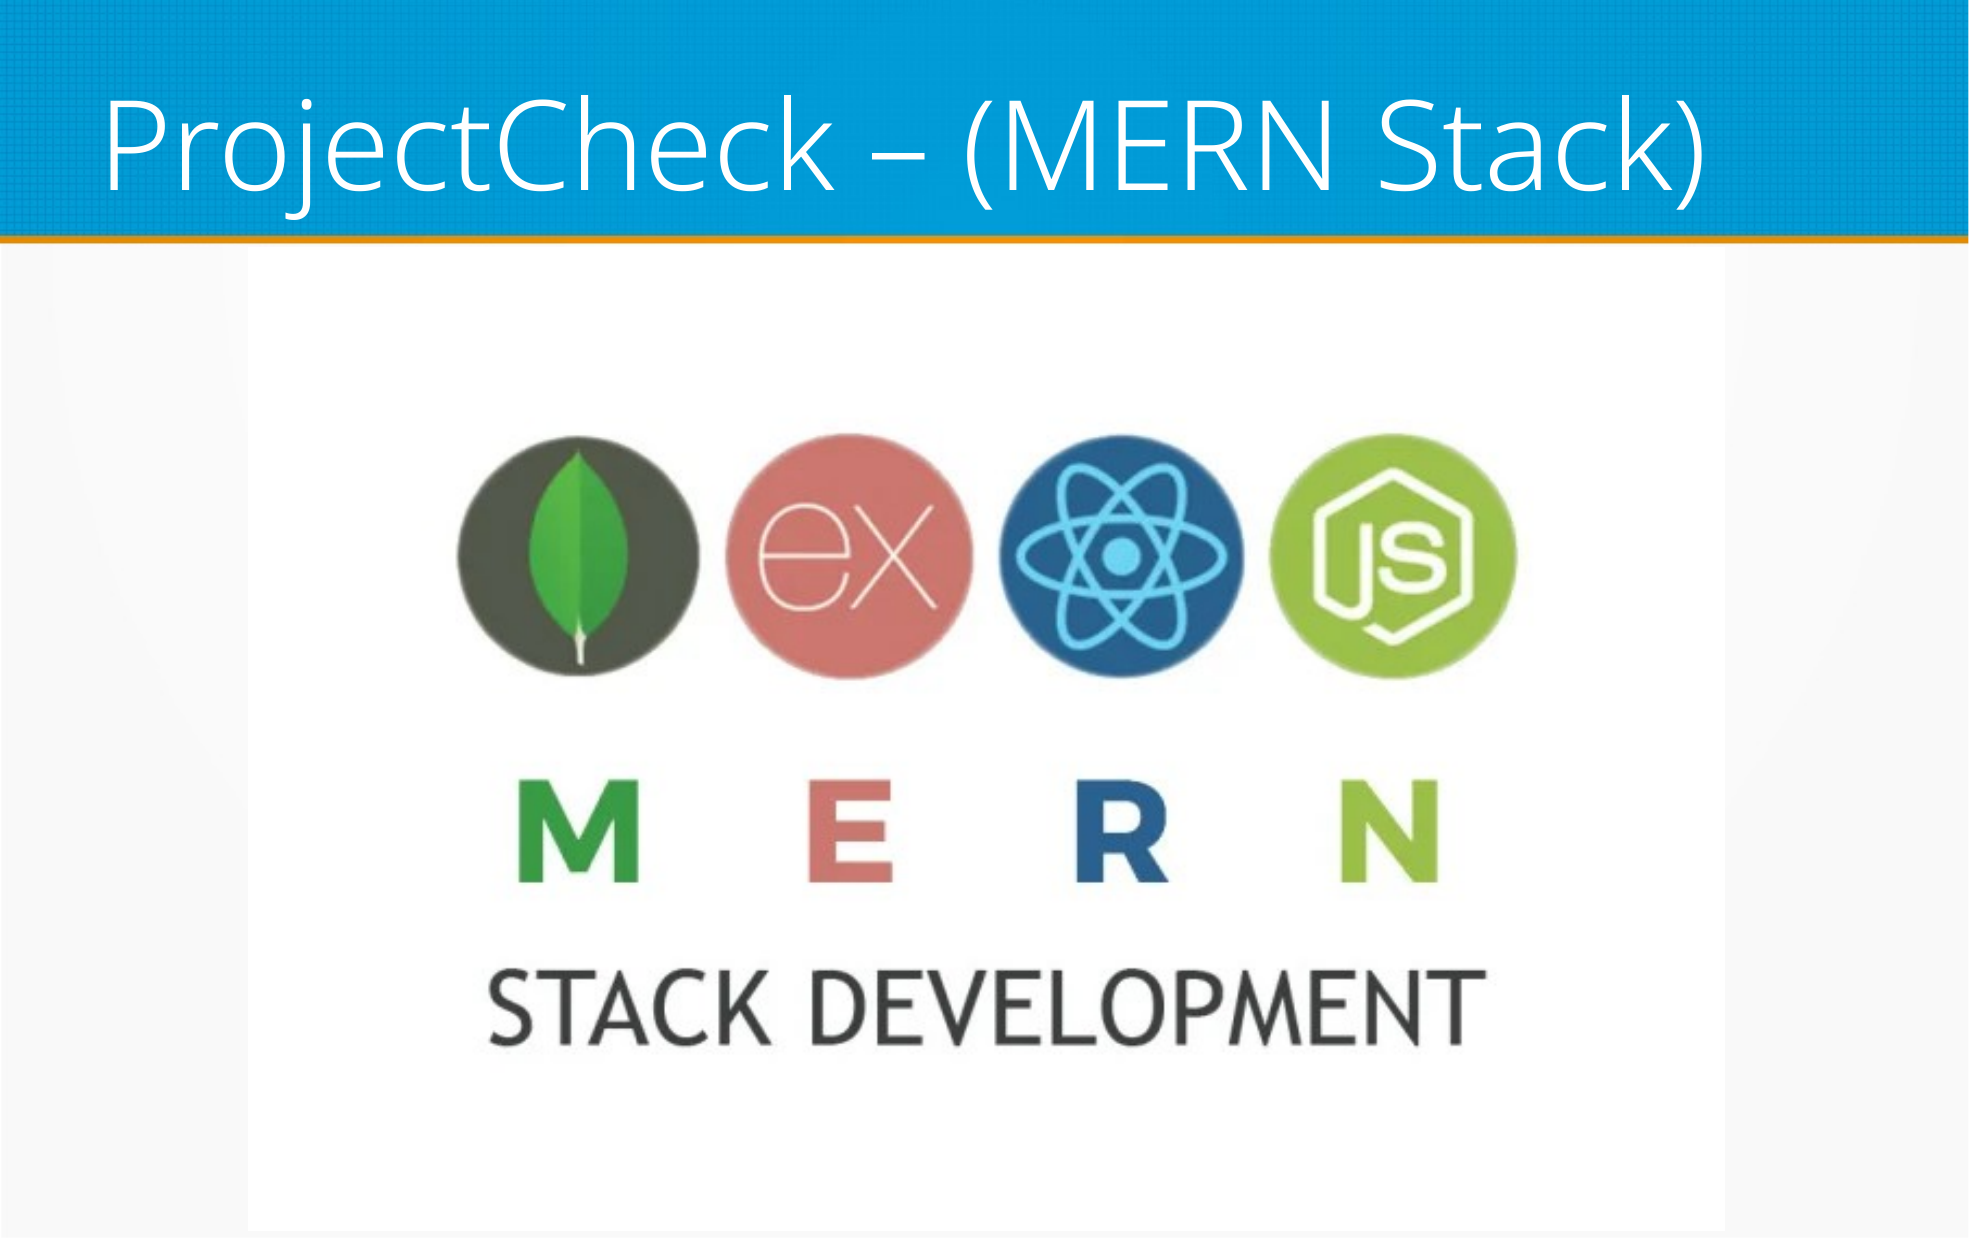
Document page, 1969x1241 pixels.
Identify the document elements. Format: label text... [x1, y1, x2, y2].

title ProjectCheck – (MERN Stack) [98, 19, 1870, 227]
picture [0, 233, 1969, 1241]
